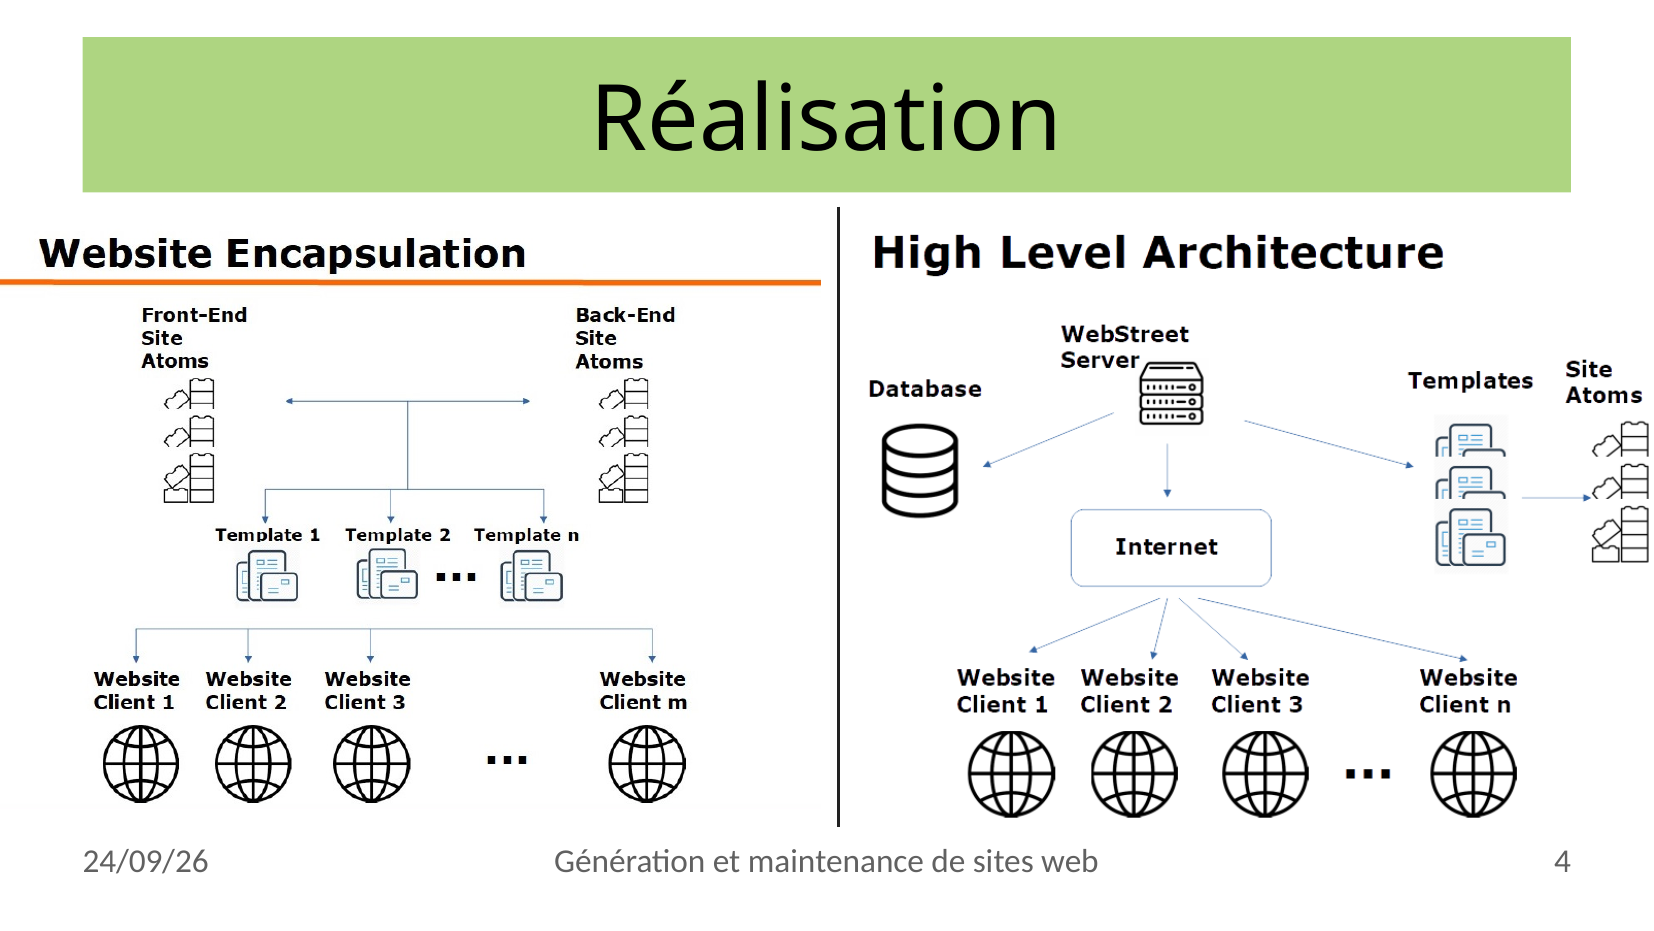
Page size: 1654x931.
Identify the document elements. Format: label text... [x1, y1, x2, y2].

picture [0, 224, 821, 809]
picture [850, 206, 1654, 827]
title Réalisation [82, 37, 1571, 193]
